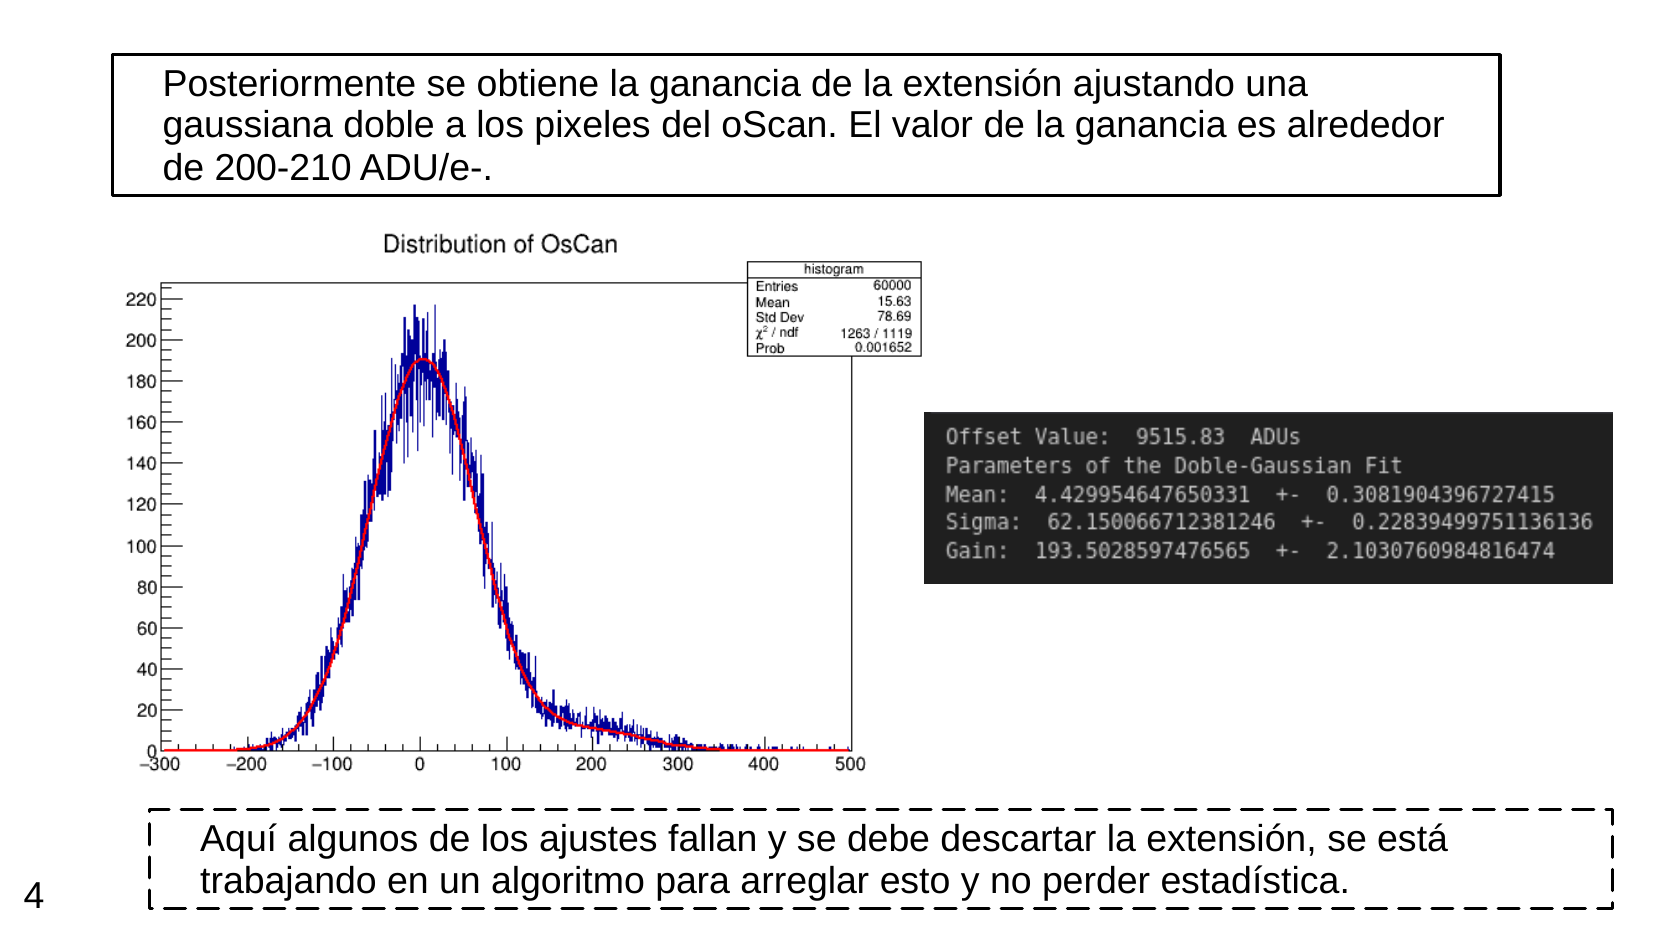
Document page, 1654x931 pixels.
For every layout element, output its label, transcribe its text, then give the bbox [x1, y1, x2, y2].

text_box Aquí algunos de los ajustes fallan y se debe descartar la extensión, se está trabajando en un algoritmo para arreglar esto y no perder estadística. [149, 809, 1613, 909]
text_box Posteriormente se obtiene la ganancia de la extensión ajustando una gaussiana doble a los pixeles del oScan. El valor de la ganancia es alrededor de 200-210 ADU/e-. [112, 54, 1501, 196]
text_box <number> [8, 867, 638, 931]
picture [75, 224, 1613, 810]
